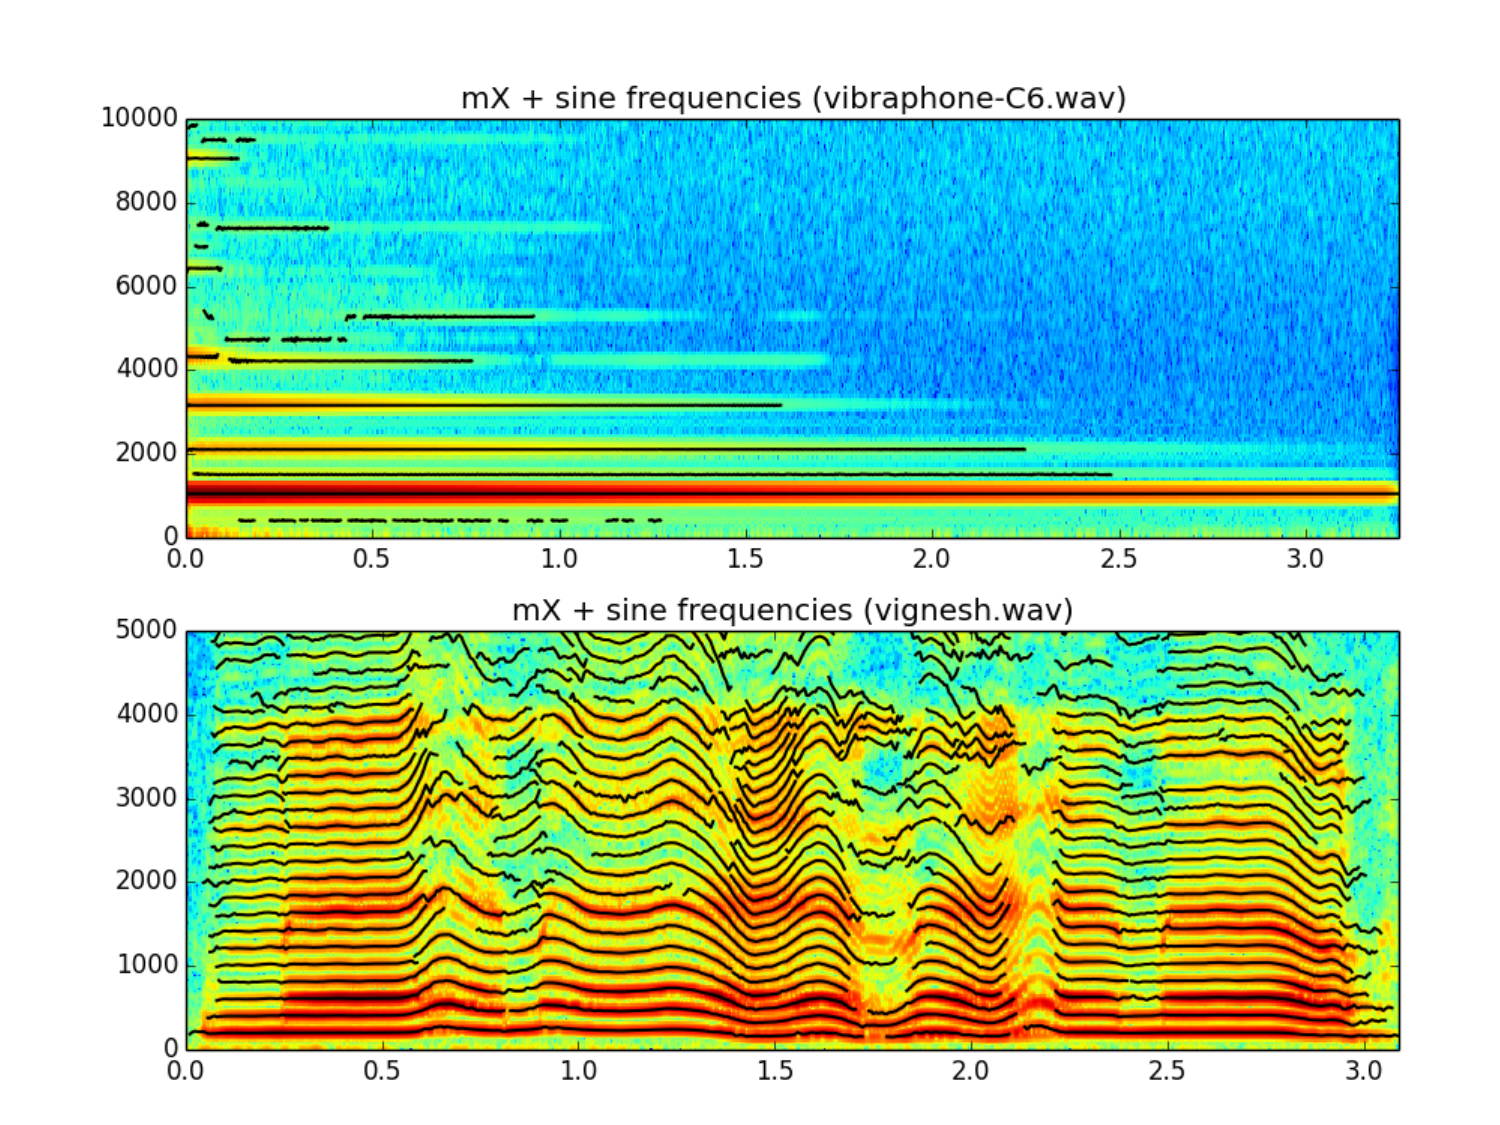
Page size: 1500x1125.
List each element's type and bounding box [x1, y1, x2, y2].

picture [75, 59, 1426, 1110]
